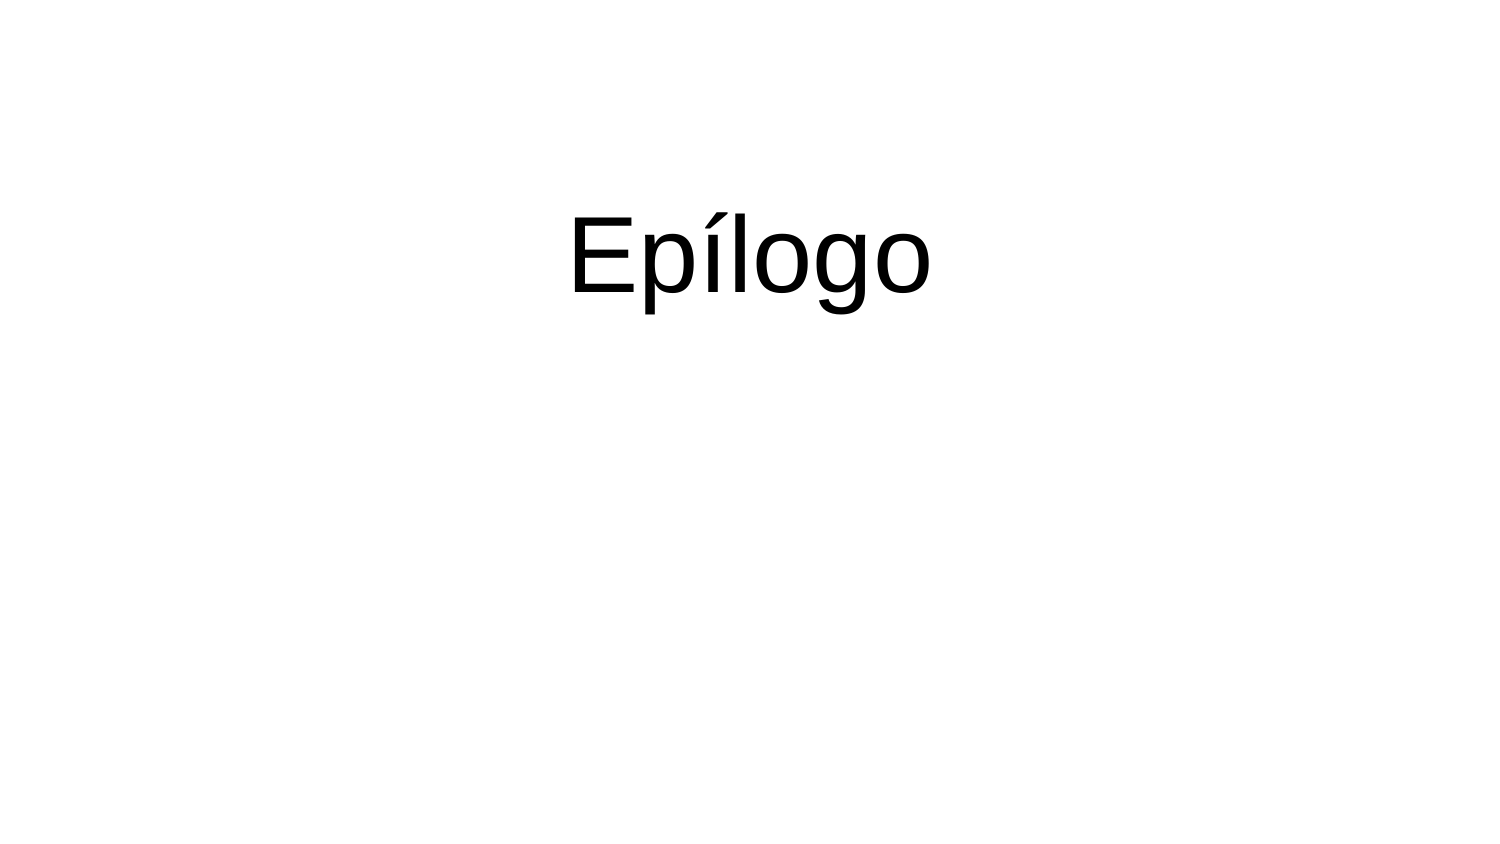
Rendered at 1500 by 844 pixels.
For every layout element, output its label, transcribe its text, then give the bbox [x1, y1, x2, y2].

title Epílogo [51, 122, 1449, 459]
